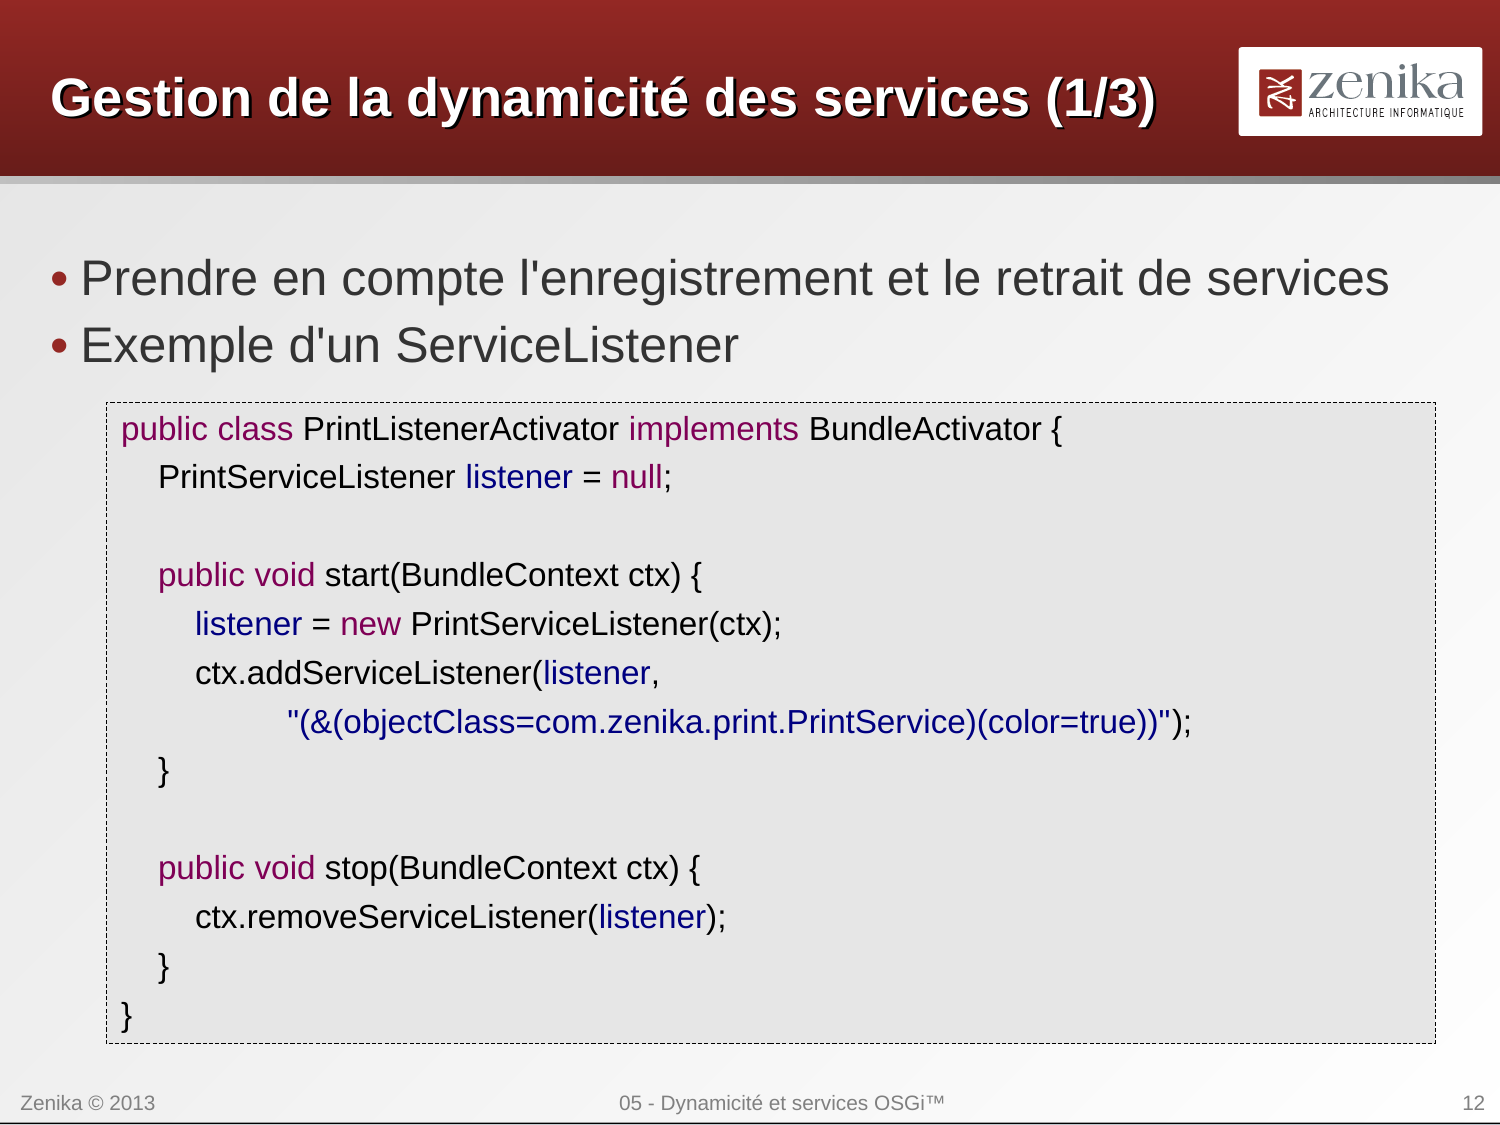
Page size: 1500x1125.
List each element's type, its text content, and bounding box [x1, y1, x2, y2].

picture [1257, 58, 1464, 125]
title Gestion de la dynamicité des services (1/3) [50, 22, 1206, 172]
list Prendre en compte l'enregistrement et le retrait de services Exemple d'un ServiceListener [50, 249, 1435, 1064]
list public class PrintListenerActivator implements BundleActivator { PrintServiceListener listener = null; public void start(BundleContext ctx) { listener = new PrintServiceListener(ctx); ctx.addServiceListener(listener, "(&(objectClass=com.zenika.print.PrintService)(color=true))"); } public void stop(BundleContext ctx) { ctx.removeServiceListener(listener); } } [106, 402, 1436, 1044]
